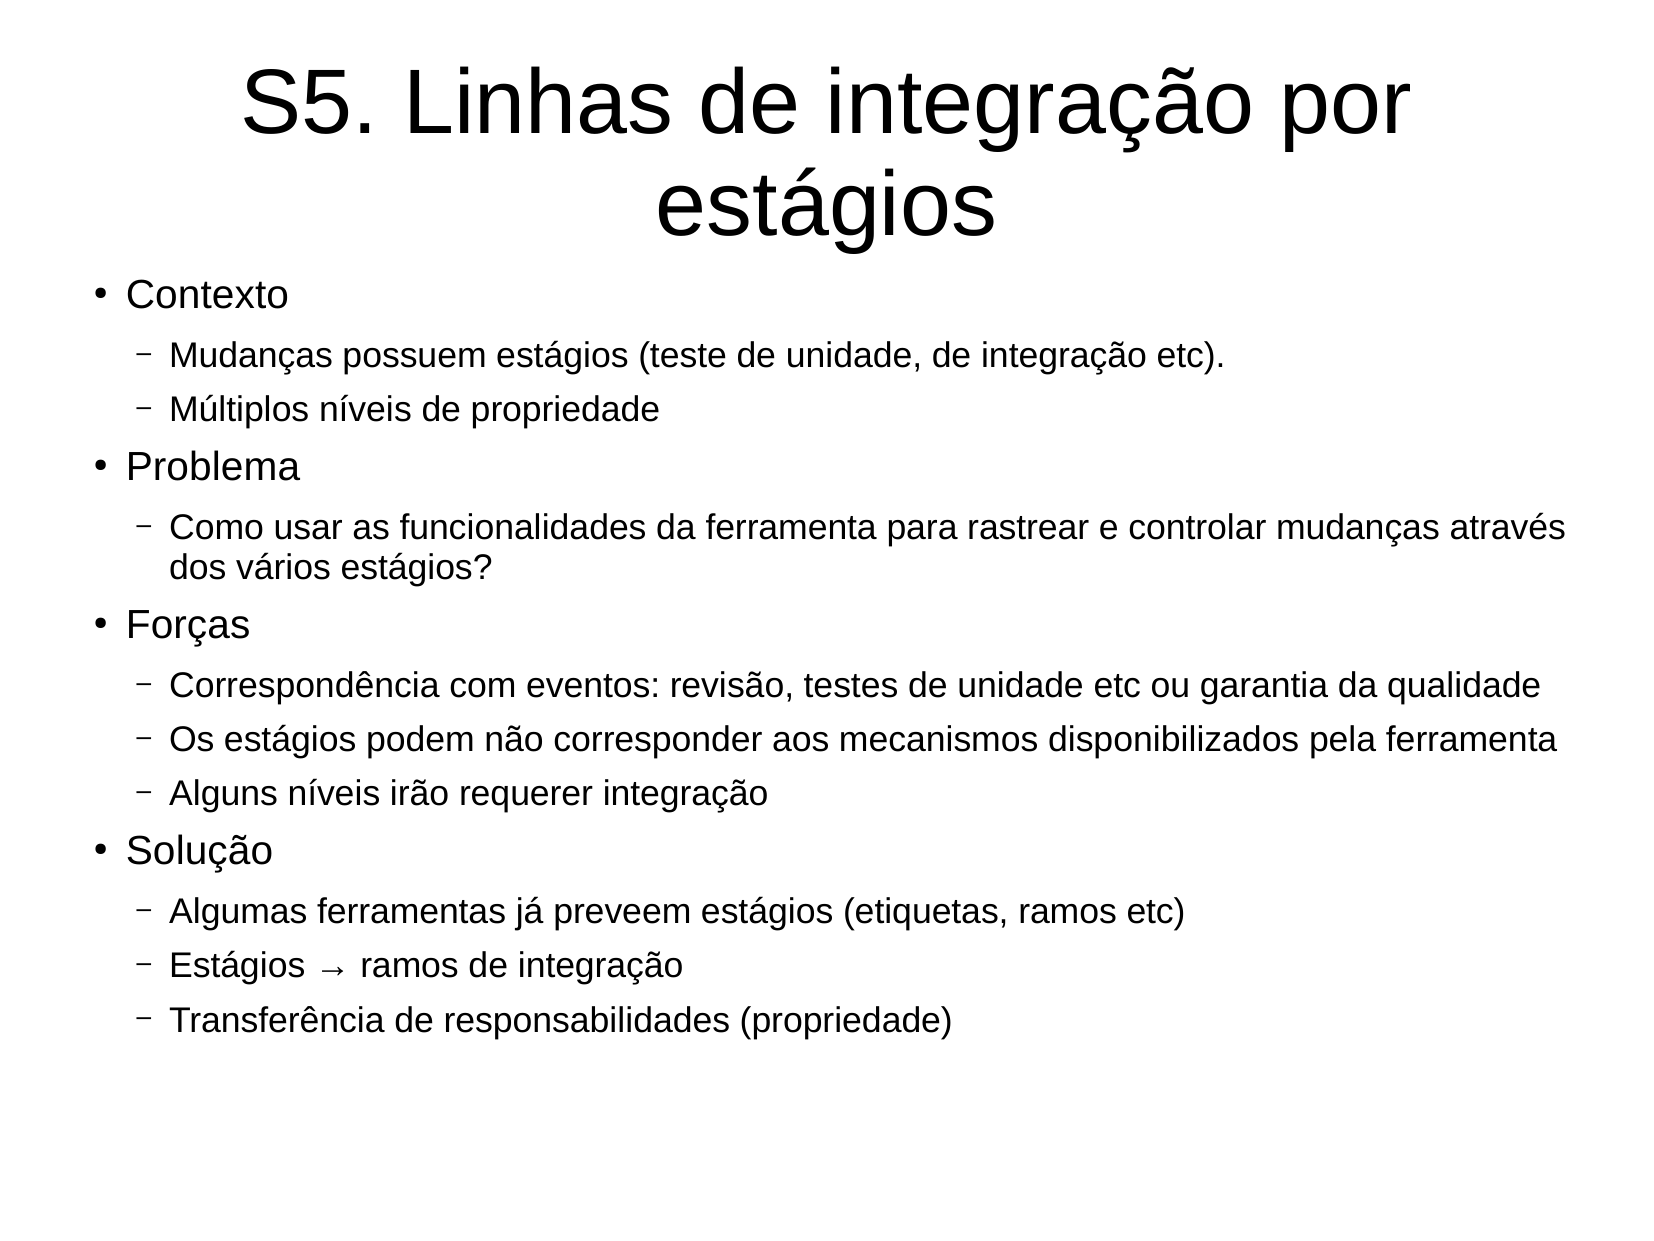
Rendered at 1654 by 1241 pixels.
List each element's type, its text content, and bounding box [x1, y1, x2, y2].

title S5. Linhas de integração por estágios [82, 49, 1571, 257]
list Contexto Mudanças possuem estágios (teste de unidade, de integração etc). Múltiplos níveis de propriedade Problema Como usar as funcionalidades da ferramenta para rastrear e controlar mudanças através dos vários estágios? Forças Correspondência com eventos: revisão, testes de unidade etc ou garantia da qualidade Os estágios podem não corresponder aos mecanismos disponibilizados pela ferramenta Alguns níveis irão requerer integração Solução Algumas ferramentas já preveem estágios (etiquetas, ramos etc) Estágios → ramos de integração Transferência de responsabilidades (propriedade) [82, 271, 1571, 1111]
